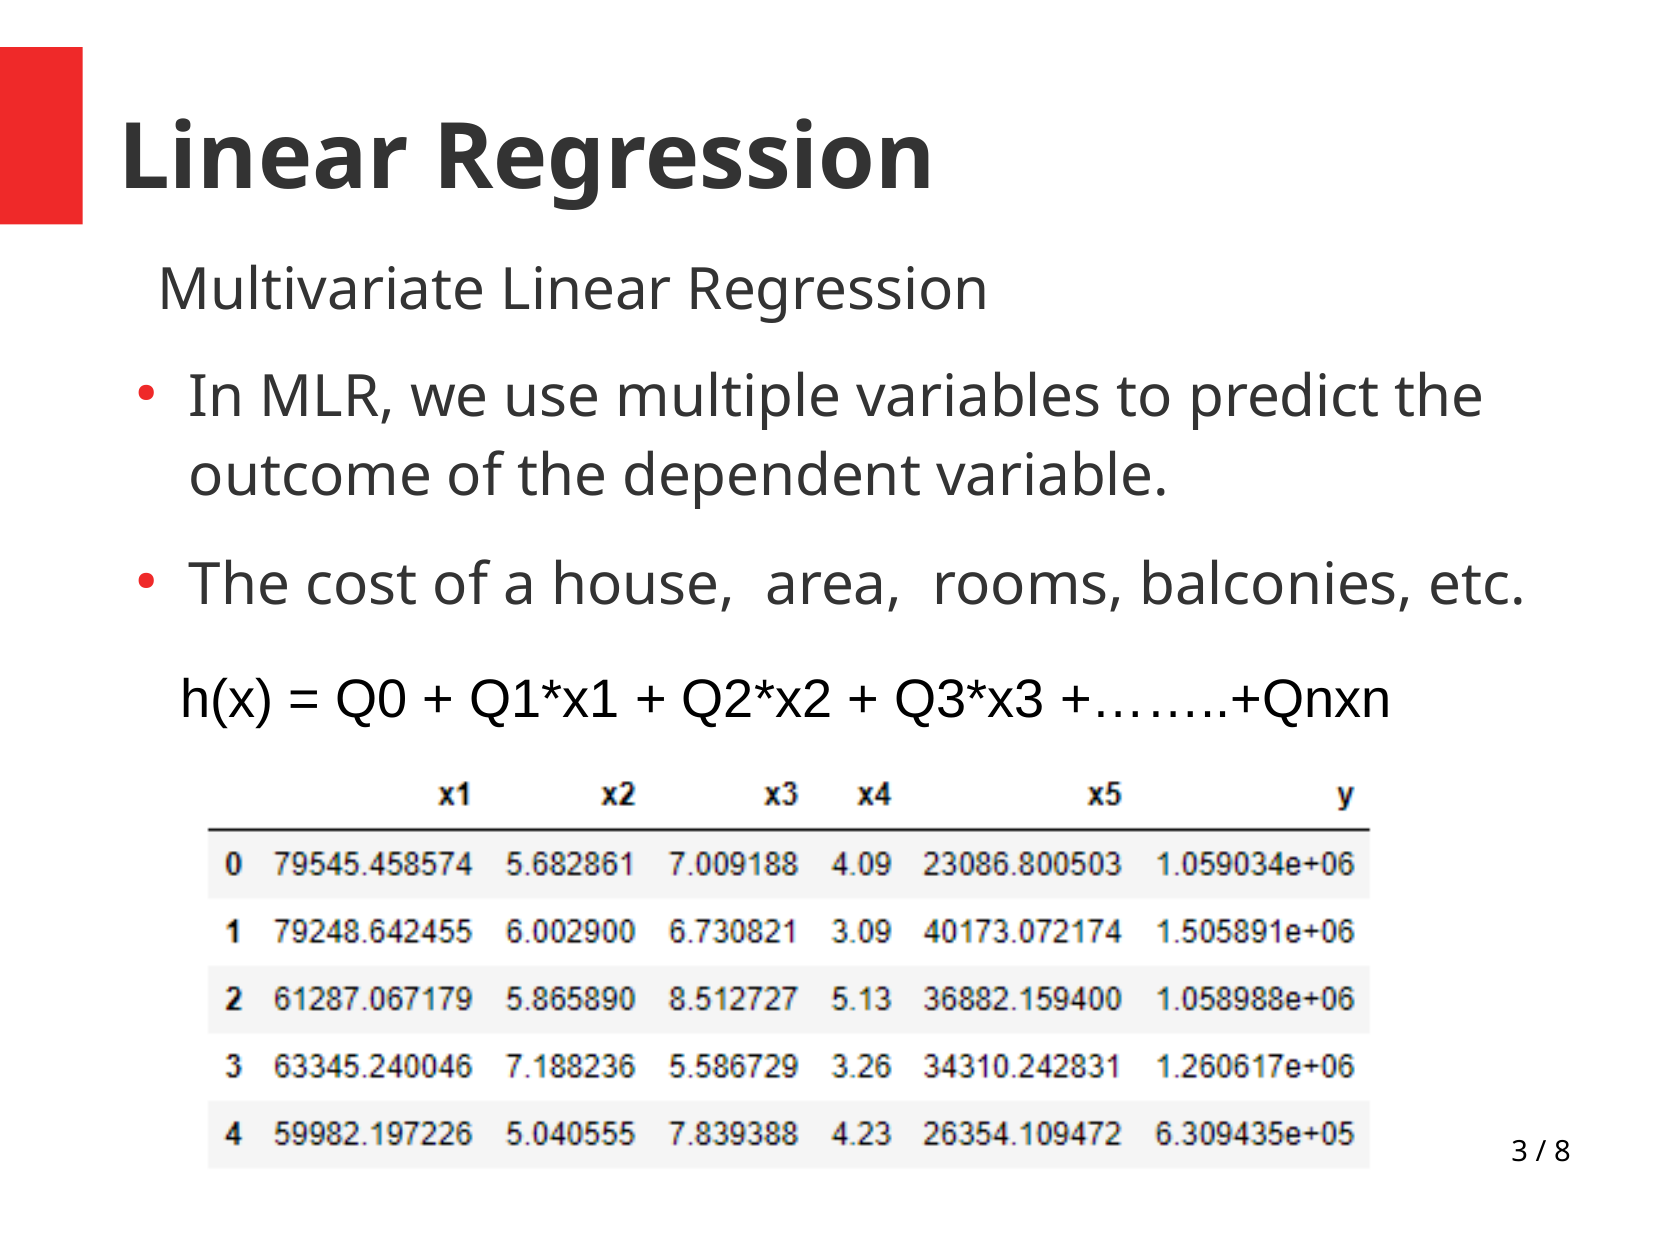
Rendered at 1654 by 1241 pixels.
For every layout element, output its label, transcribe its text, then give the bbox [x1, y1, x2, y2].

text_box Multivariate Linear Regression [157, 224, 1595, 350]
text_box h(x) = Q0 + Q1*x1 + Q2*x2 + Q3*x3 +……..+Qnxn [165, 661, 1489, 745]
picture [196, 767, 1430, 1195]
list In MLR, we use multiple variables to predict the outcome of the dependent variable. The cost of a house, area, rooms, balconies, etc. [118, 354, 1536, 1074]
title Linear Regression [118, 49, 1571, 257]
